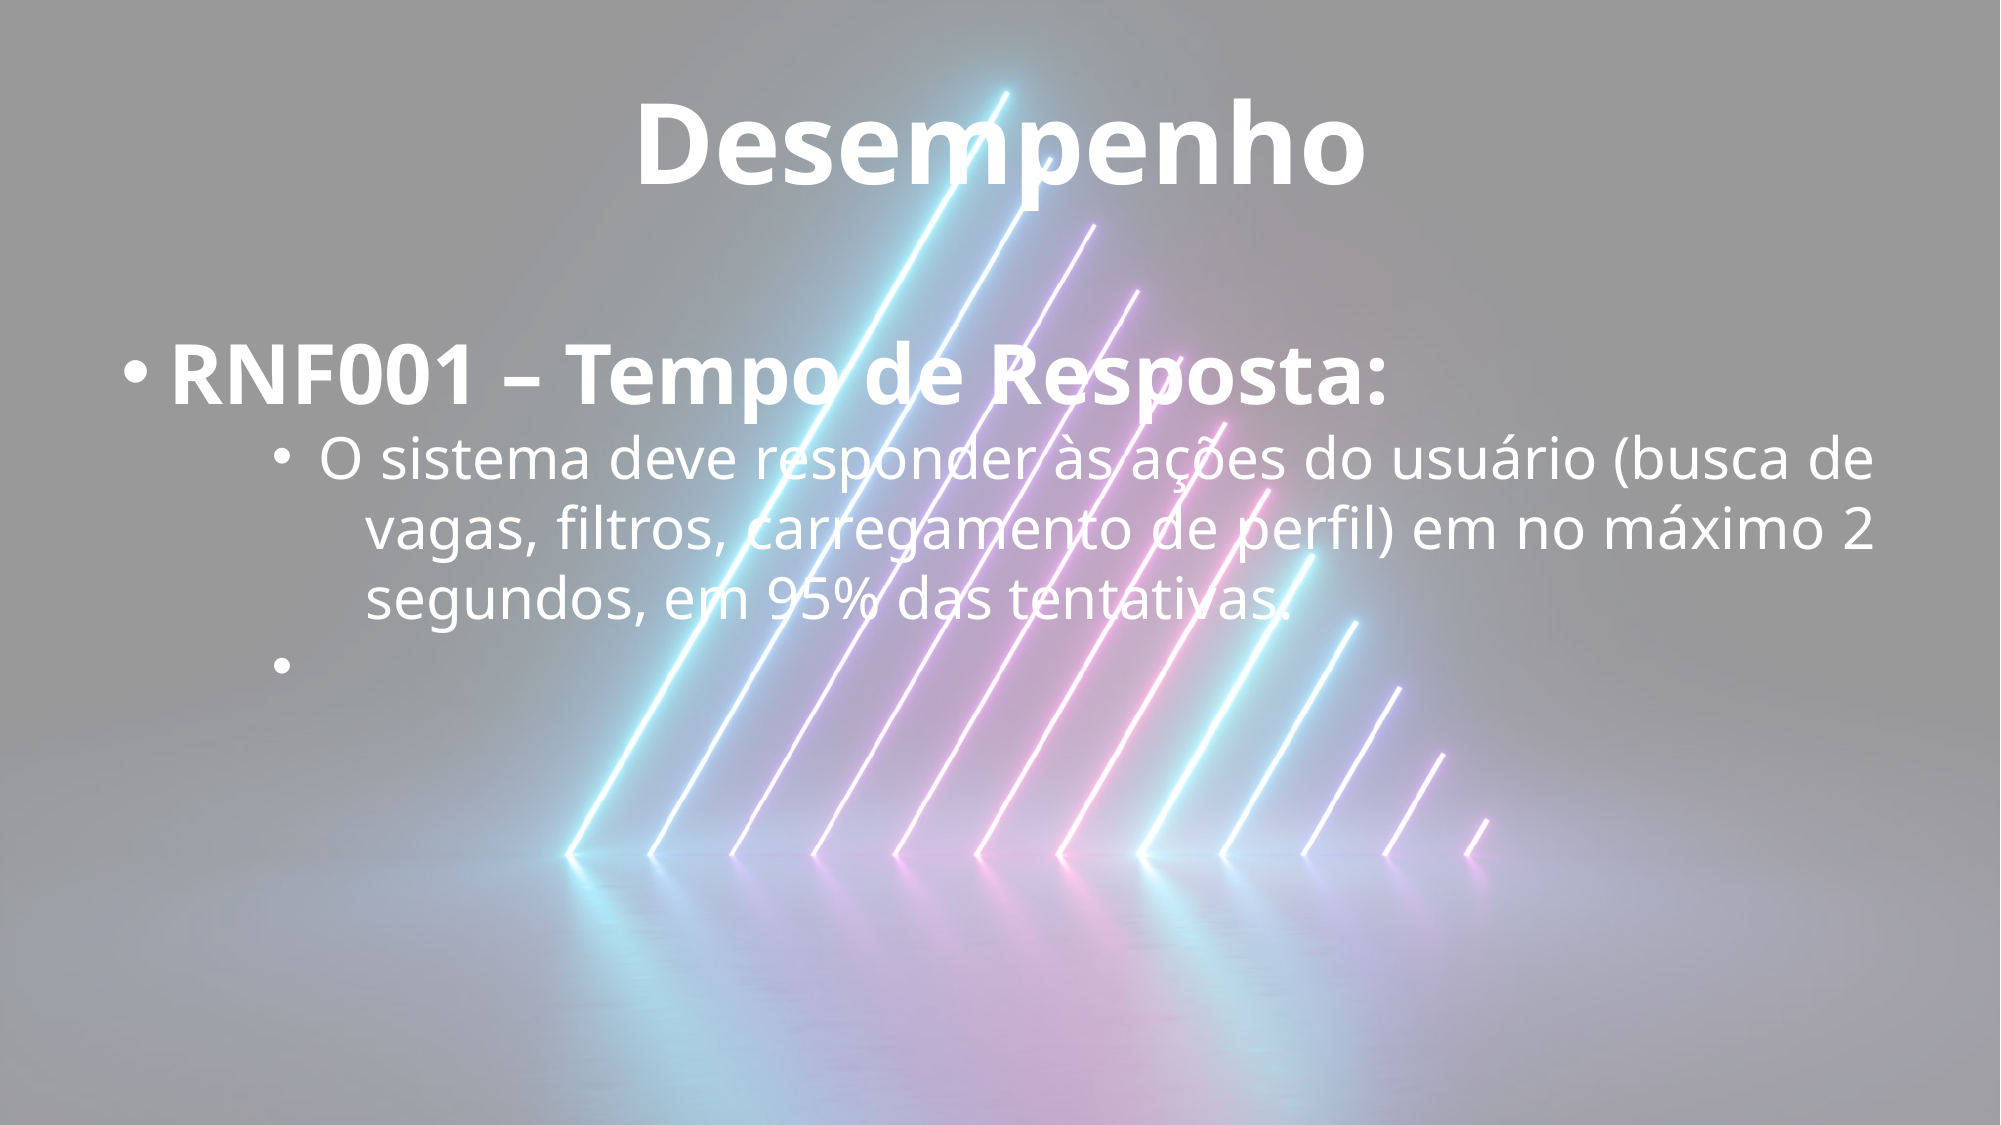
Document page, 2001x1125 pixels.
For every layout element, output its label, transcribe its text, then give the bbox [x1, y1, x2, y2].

picture [0, 0, 2000, 1125]
text_box RNF001 – Tempo de Resposta: O sistema deve responder às ações do usuário (busca de vagas, filtros, carregamento de perfil) em no máximo 2 segundos, em 95% das tentativas. [106, 313, 1891, 713]
text_box Desempenho [284, 64, 1716, 217]
